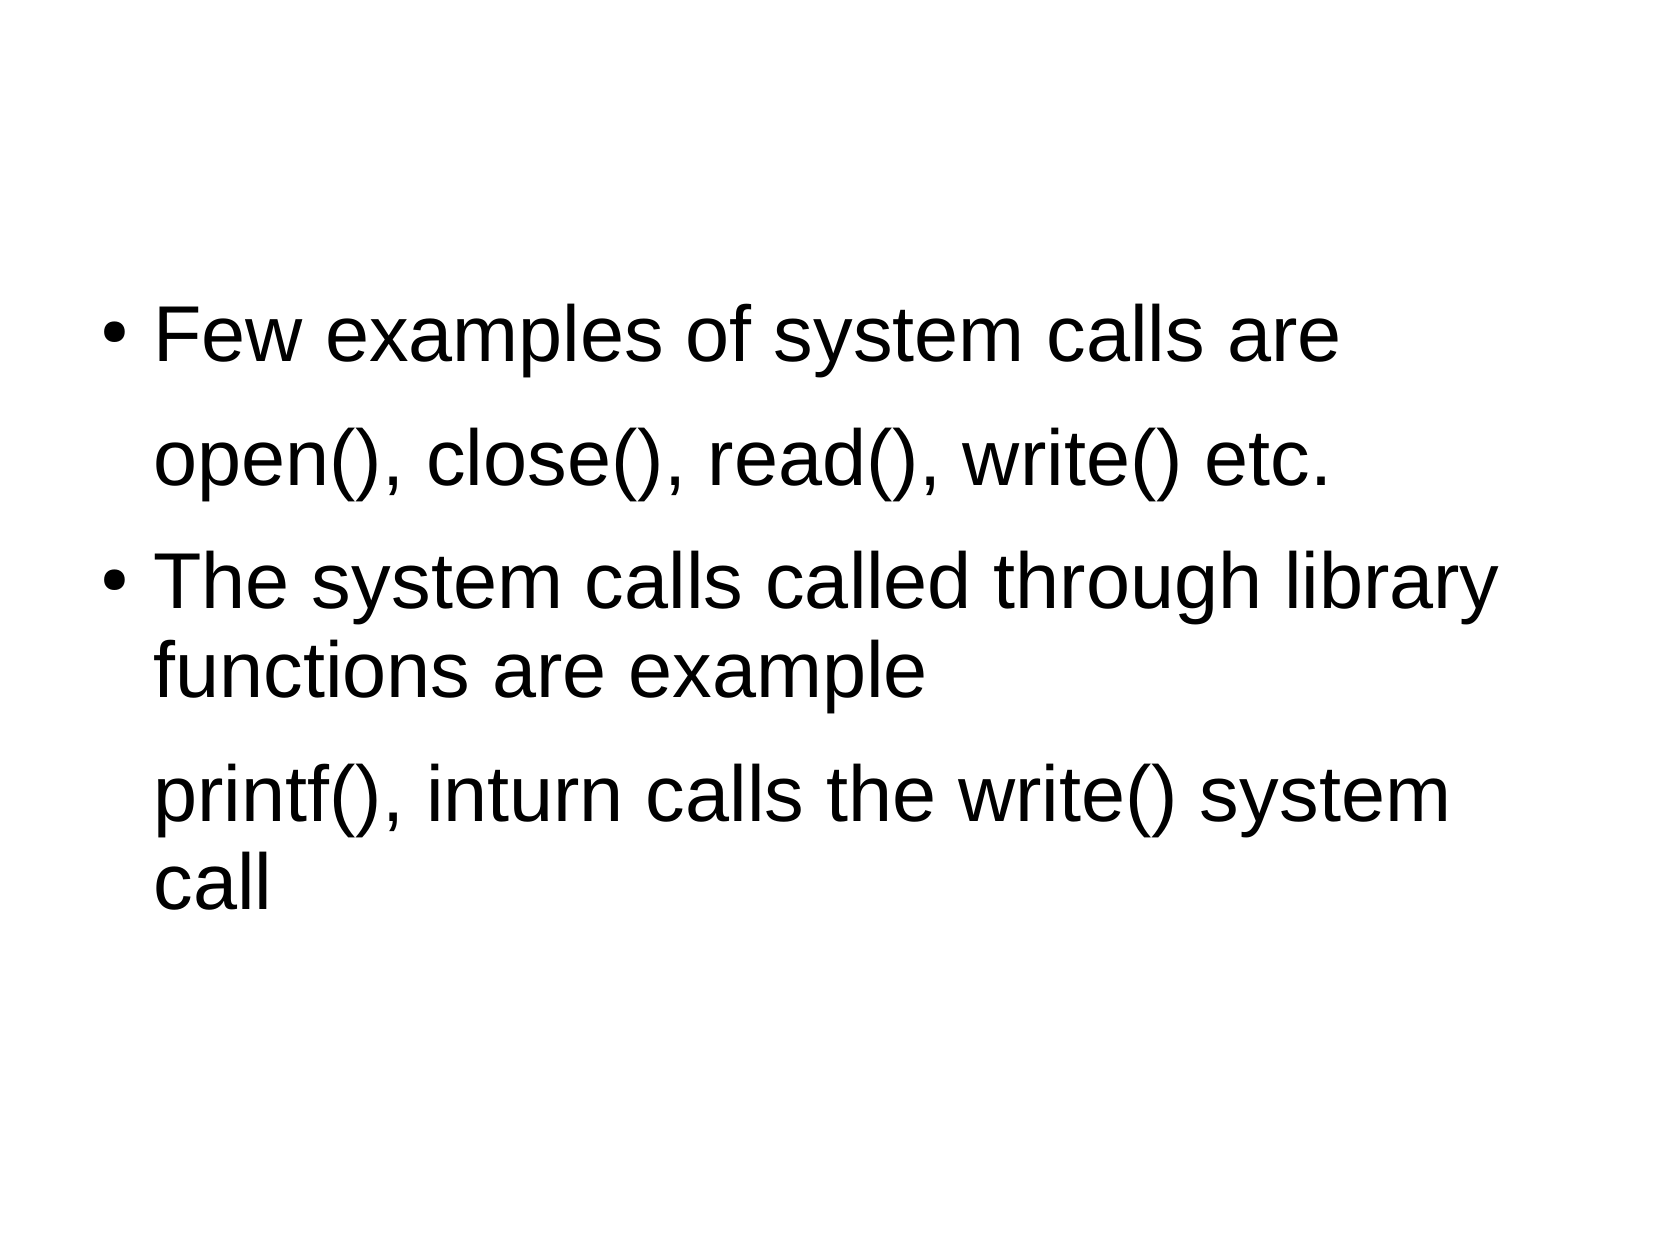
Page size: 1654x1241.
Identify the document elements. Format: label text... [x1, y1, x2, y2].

list Few examples of system calls are open(), close(), read(), write() etc. The system calls called through library functions are example printf(), inturn calls the write() system call [82, 290, 1571, 1010]
